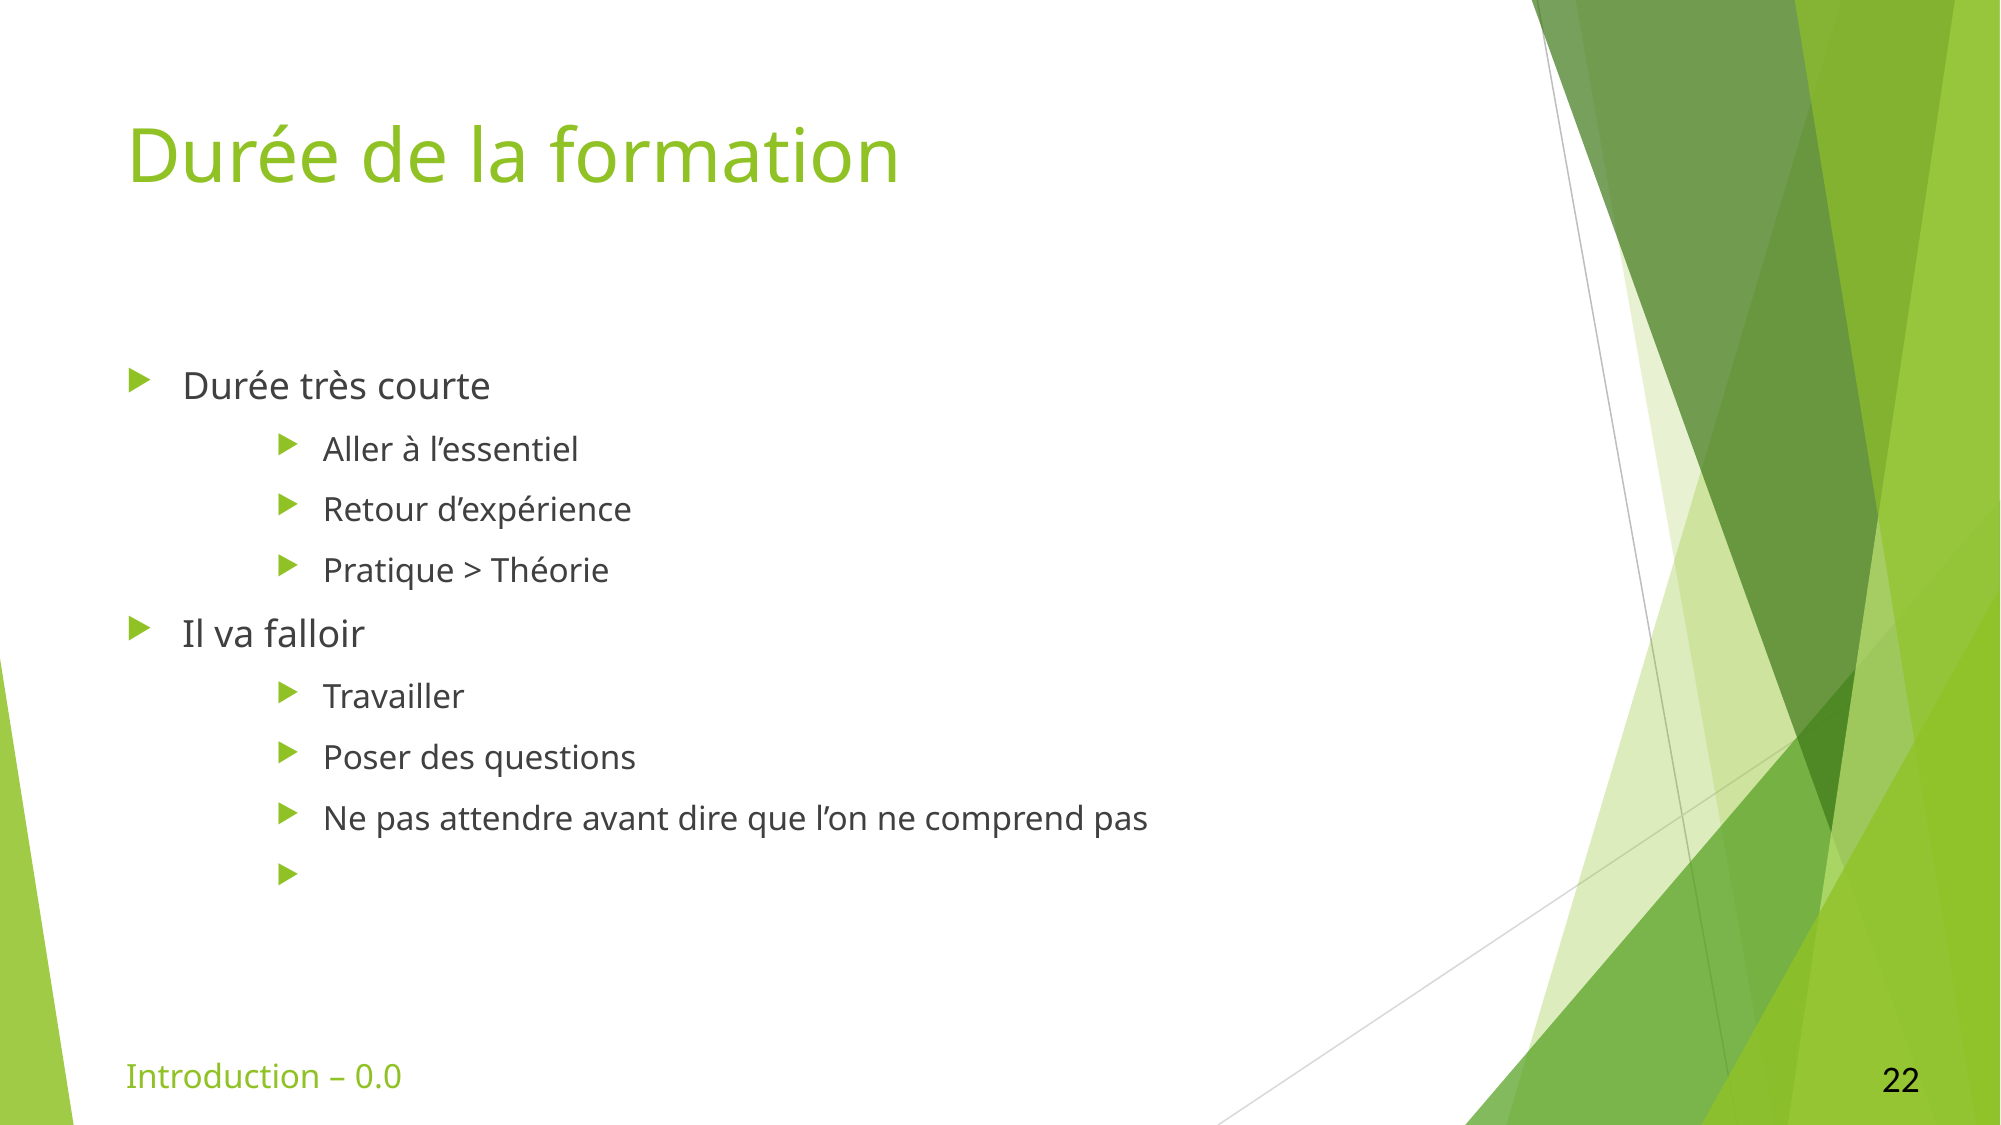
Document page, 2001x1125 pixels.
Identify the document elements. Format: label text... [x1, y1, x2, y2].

text_box Introduction – 0.0 [111, 1047, 1094, 1109]
title Durée de la formation [111, 99, 1522, 317]
list Durée très courte Aller à l’essentiel Retour d’expérience Pratique > Théorie Il va falloir Travailler Poser des questions Ne pas attendre avant dire que l’on ne comprend pas [111, 354, 1522, 992]
text_box [1866, 1047, 1979, 1108]
